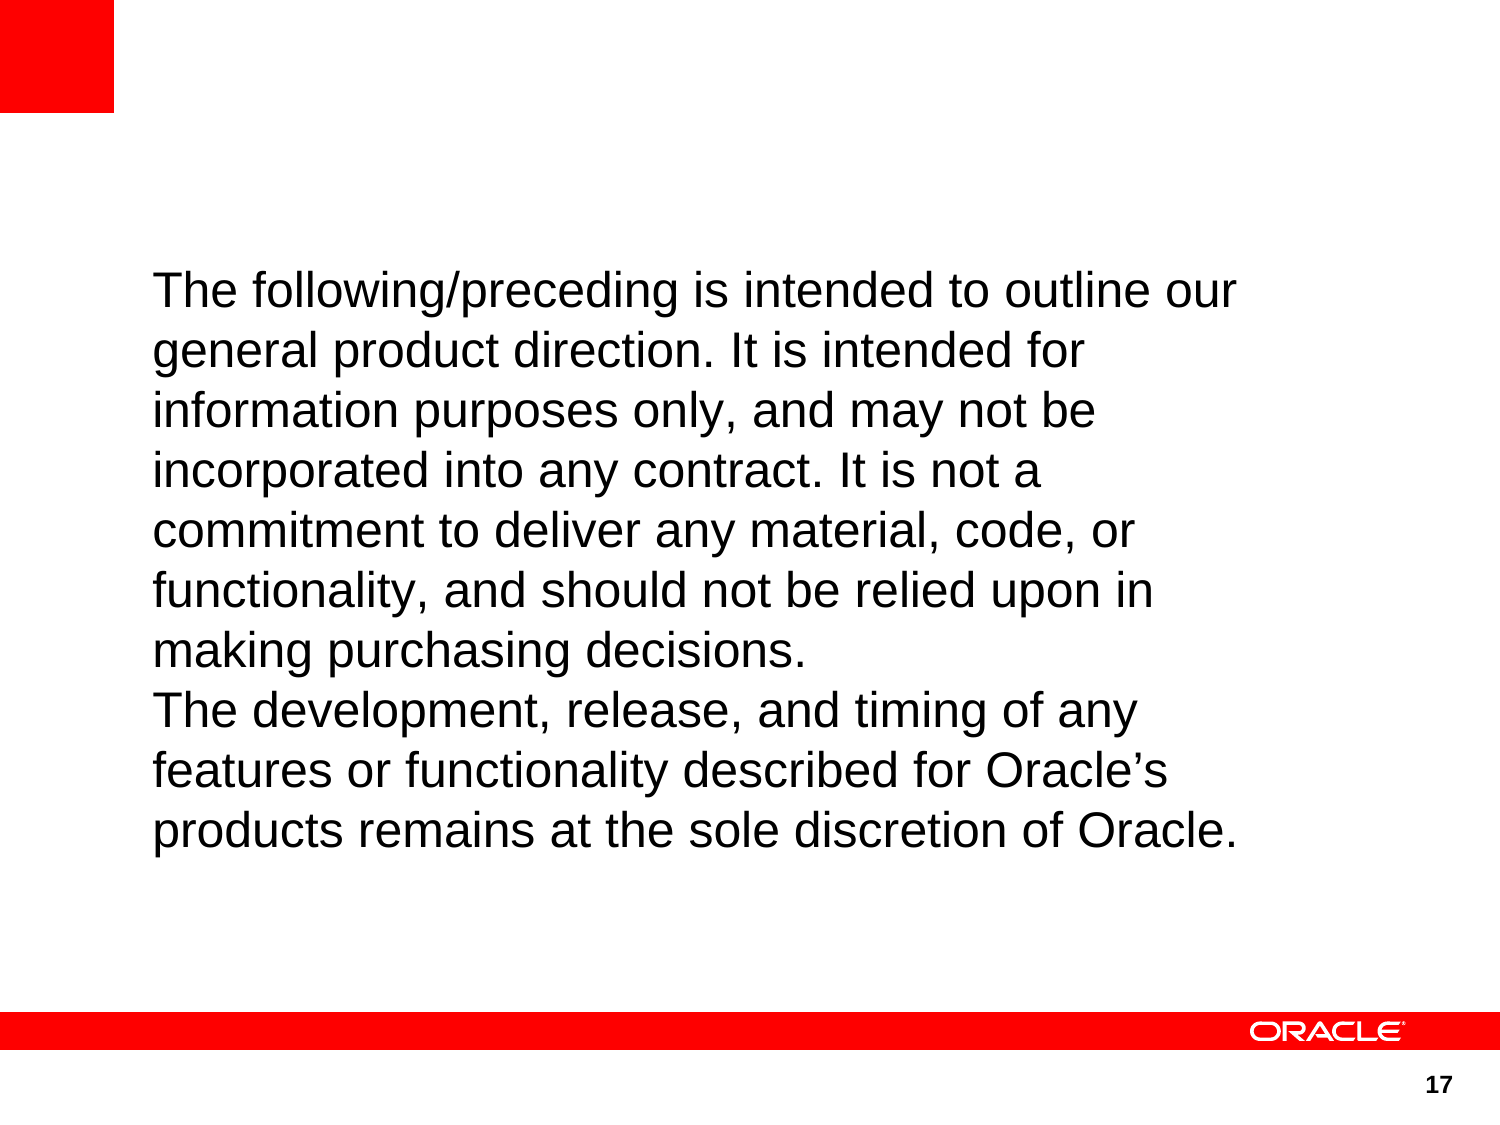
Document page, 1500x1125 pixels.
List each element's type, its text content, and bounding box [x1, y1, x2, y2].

picture [0, 0, 114, 113]
picture [0, 1012, 1500, 1050]
text_box The following/preceding is intended to outline our general product direction. It is intended for information purposes only, and may not be incorporated into any contract. It is not a commitment to deliver any material, code, or functionality, and should not be relied upon in making purchasing decisions. The development, release, and timing of any features or functionality described for Oracle’s products remains at the sole discretion of Oracle. [137, 249, 1338, 866]
